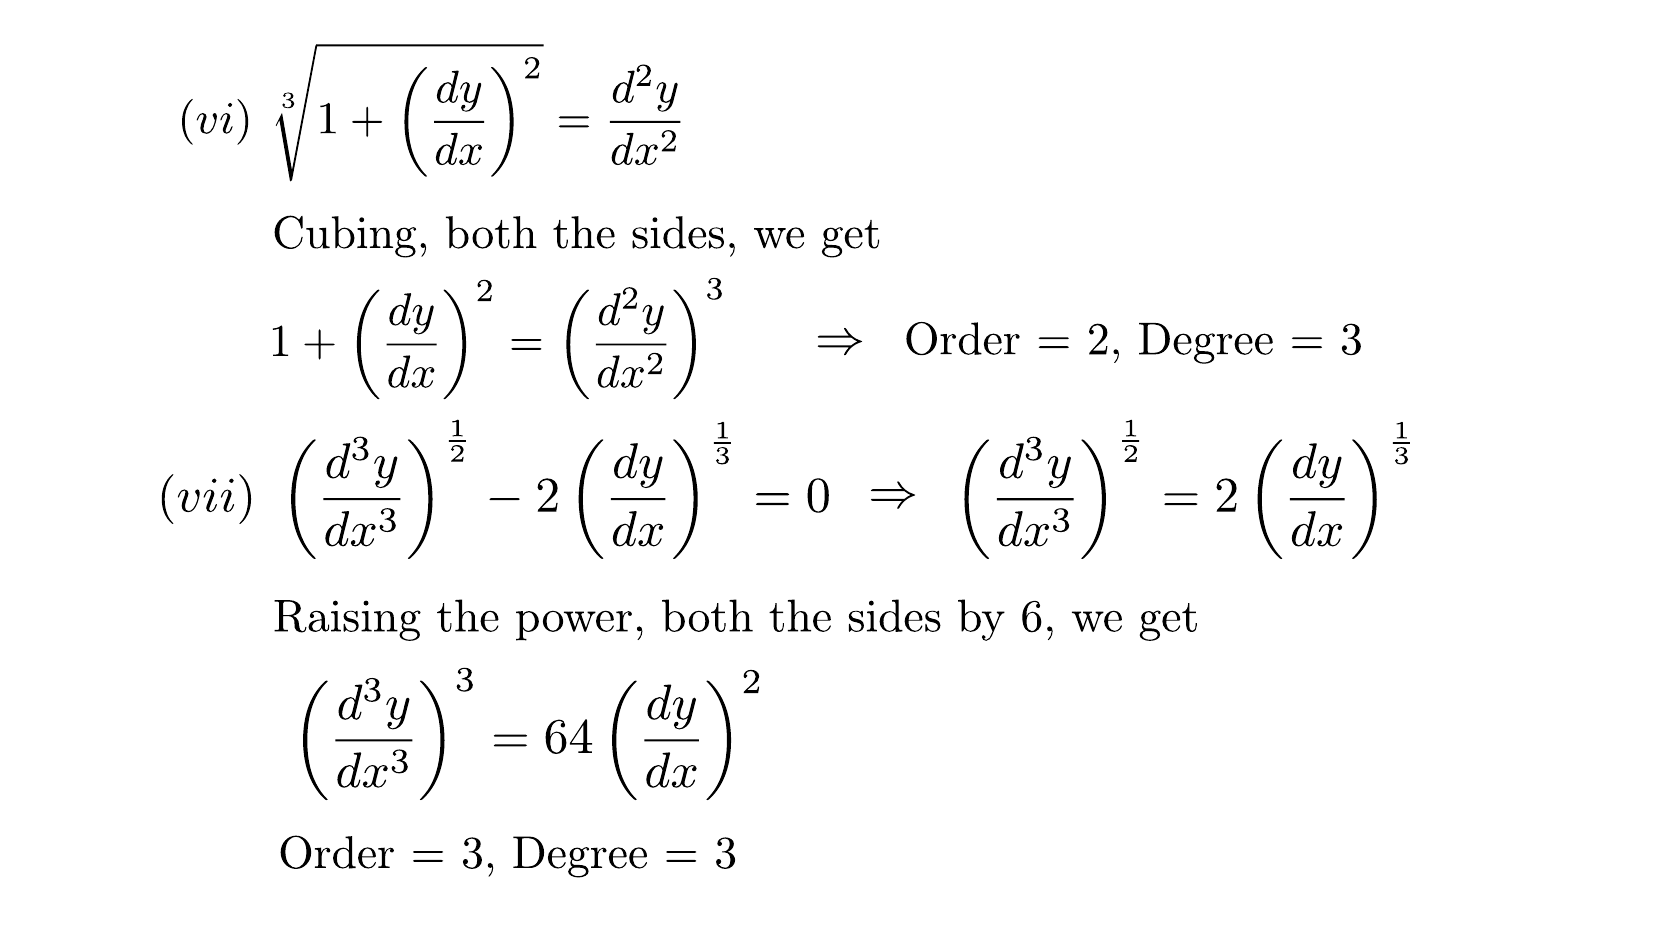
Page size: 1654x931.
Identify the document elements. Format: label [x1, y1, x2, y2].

title [47, 37, 1607, 886]
text_box [295, 667, 760, 801]
text_box [280, 835, 736, 878]
text_box [179, 44, 681, 182]
text_box [271, 277, 722, 400]
text_box [159, 419, 829, 559]
text_box [870, 481, 916, 509]
text_box [956, 419, 1410, 560]
text_box [906, 321, 1361, 364]
text_box [274, 599, 1197, 641]
text_box [274, 215, 880, 258]
text_box [817, 327, 863, 356]
